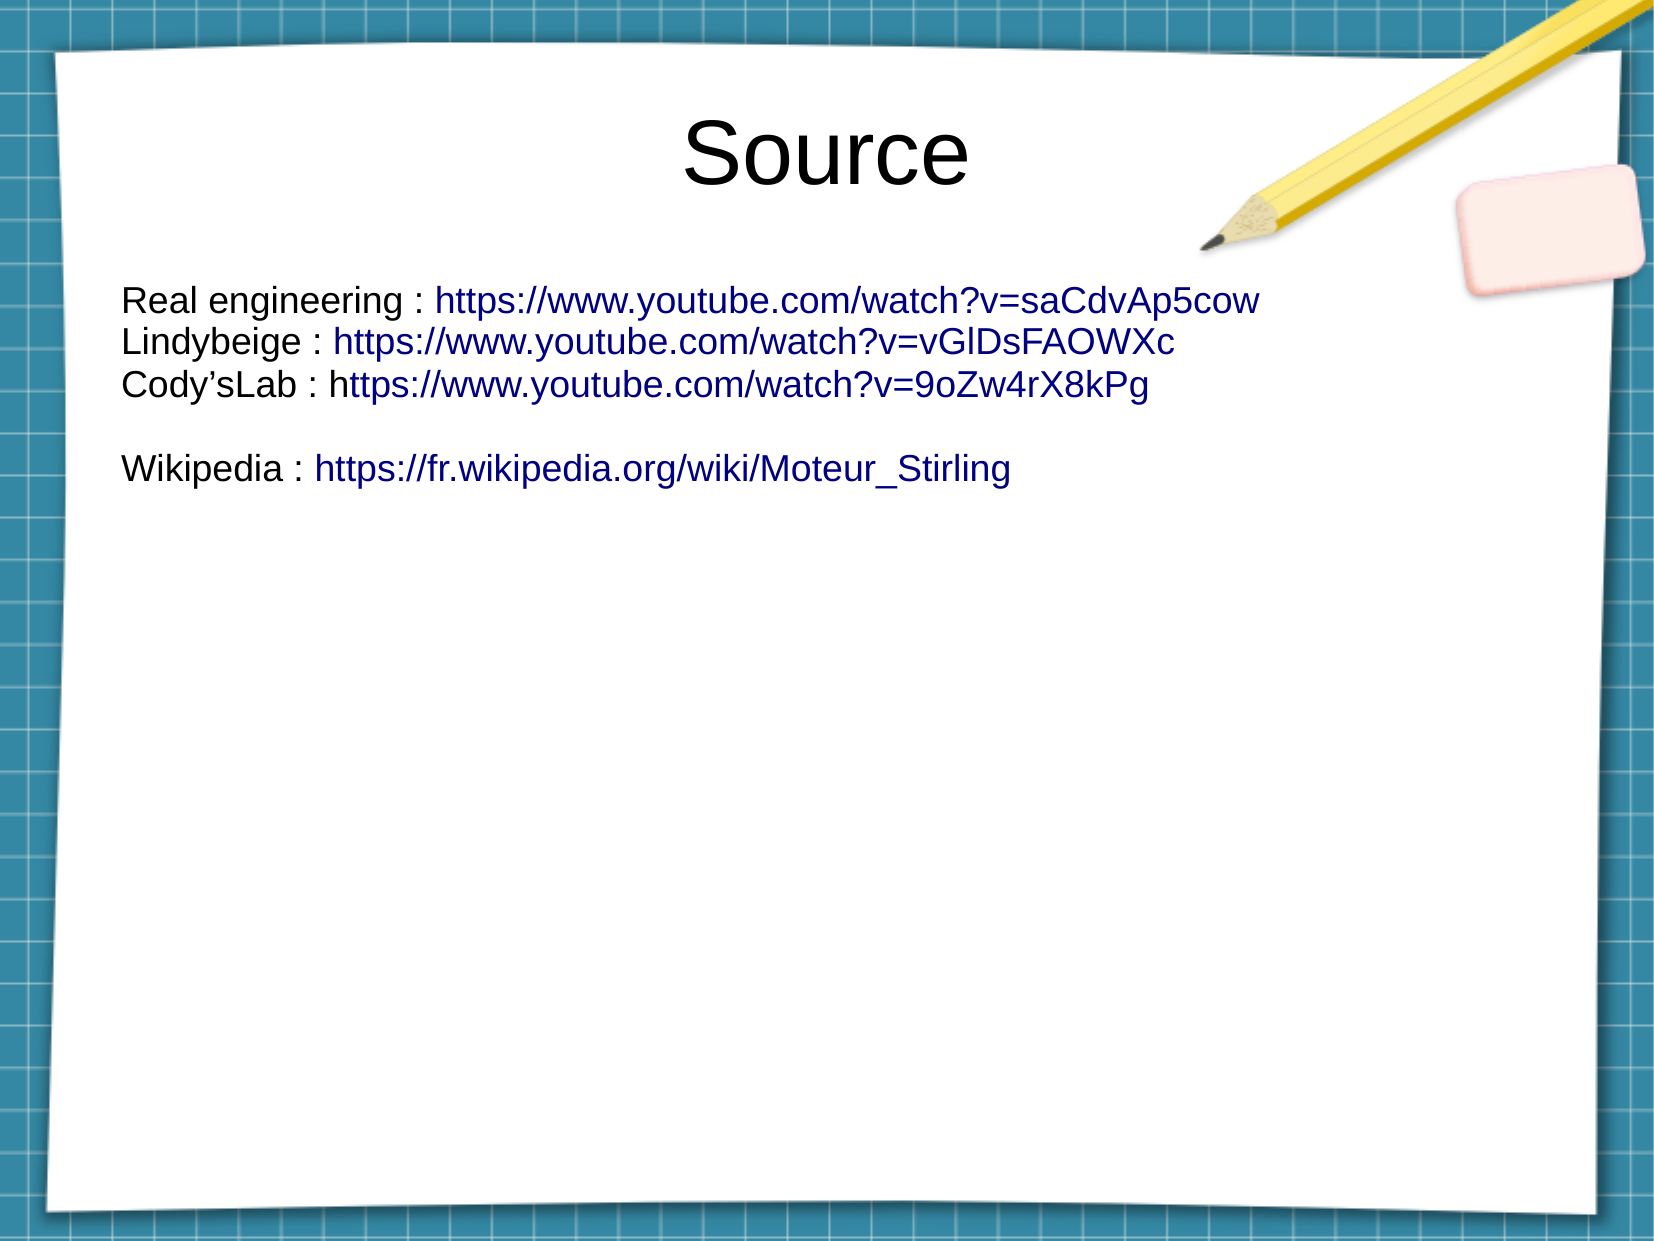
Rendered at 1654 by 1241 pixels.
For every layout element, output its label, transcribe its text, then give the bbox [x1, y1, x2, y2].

text_box Real engineering : https://www.youtube.com/watch?v=saCdvAp5cow Lindybeige : https://www.youtube.com/watch?v=vGlDsFAOWXc Cody’sLab : https://www.youtube.com/watch?v=9oZw4rX8kPg Wikipedia : https://fr.wikipedia.org/wiki/Moteur_Stirling [106, 271, 1524, 497]
title Source [82, 49, 1571, 257]
picture [0, 0, 1654, 1241]
